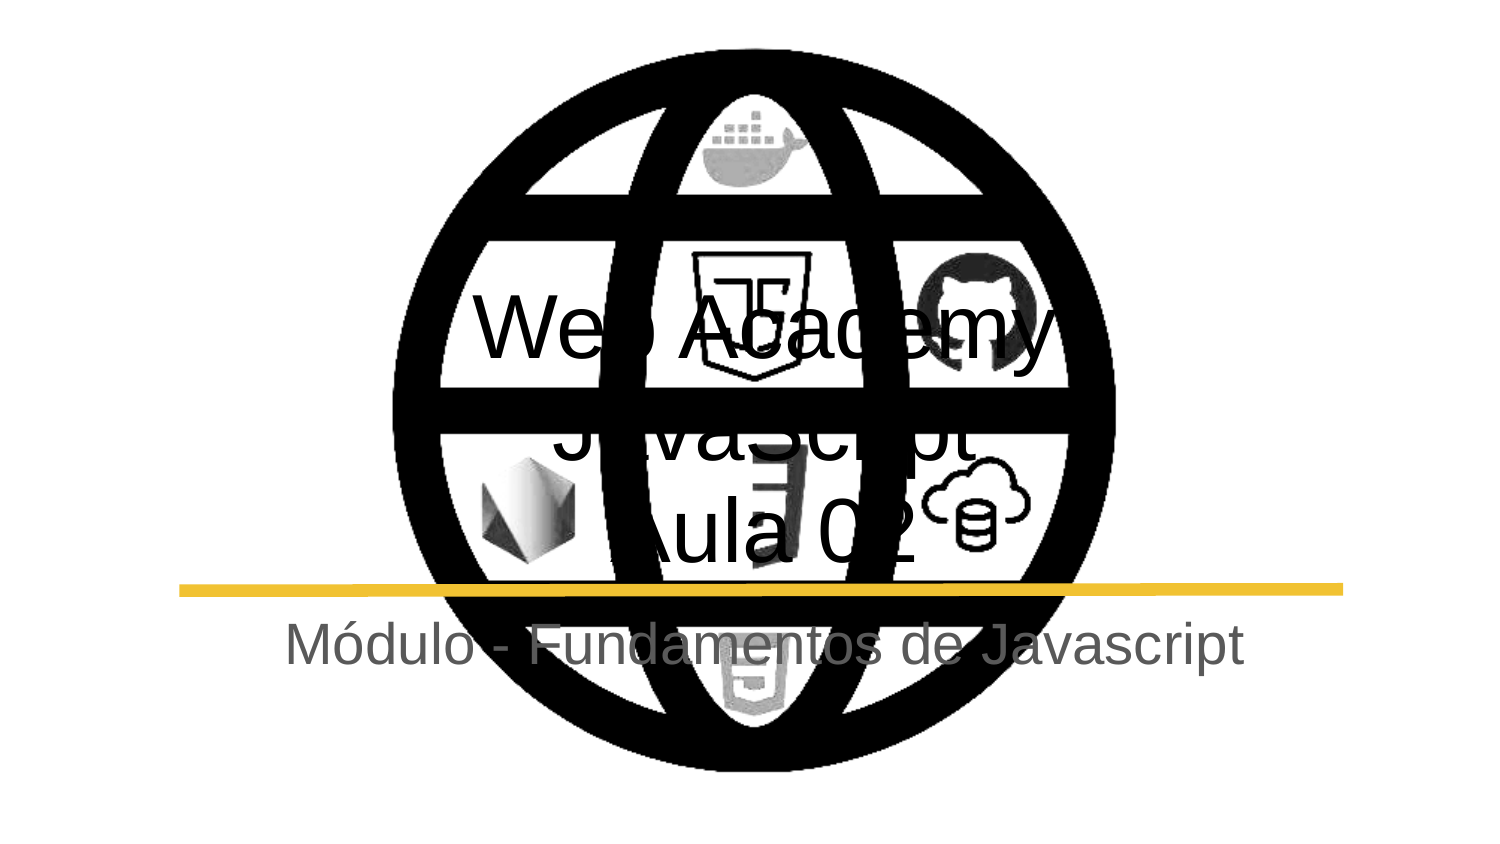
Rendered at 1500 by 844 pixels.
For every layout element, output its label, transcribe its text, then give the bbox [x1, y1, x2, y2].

subtitle Módulo - Fundamentos de Javascript [66, 596, 1464, 727]
picture [366, 727, 1134, 844]
title Web Academy JavaScript Aula 02 [66, 259, 1464, 596]
picture [366, 0, 1134, 259]
